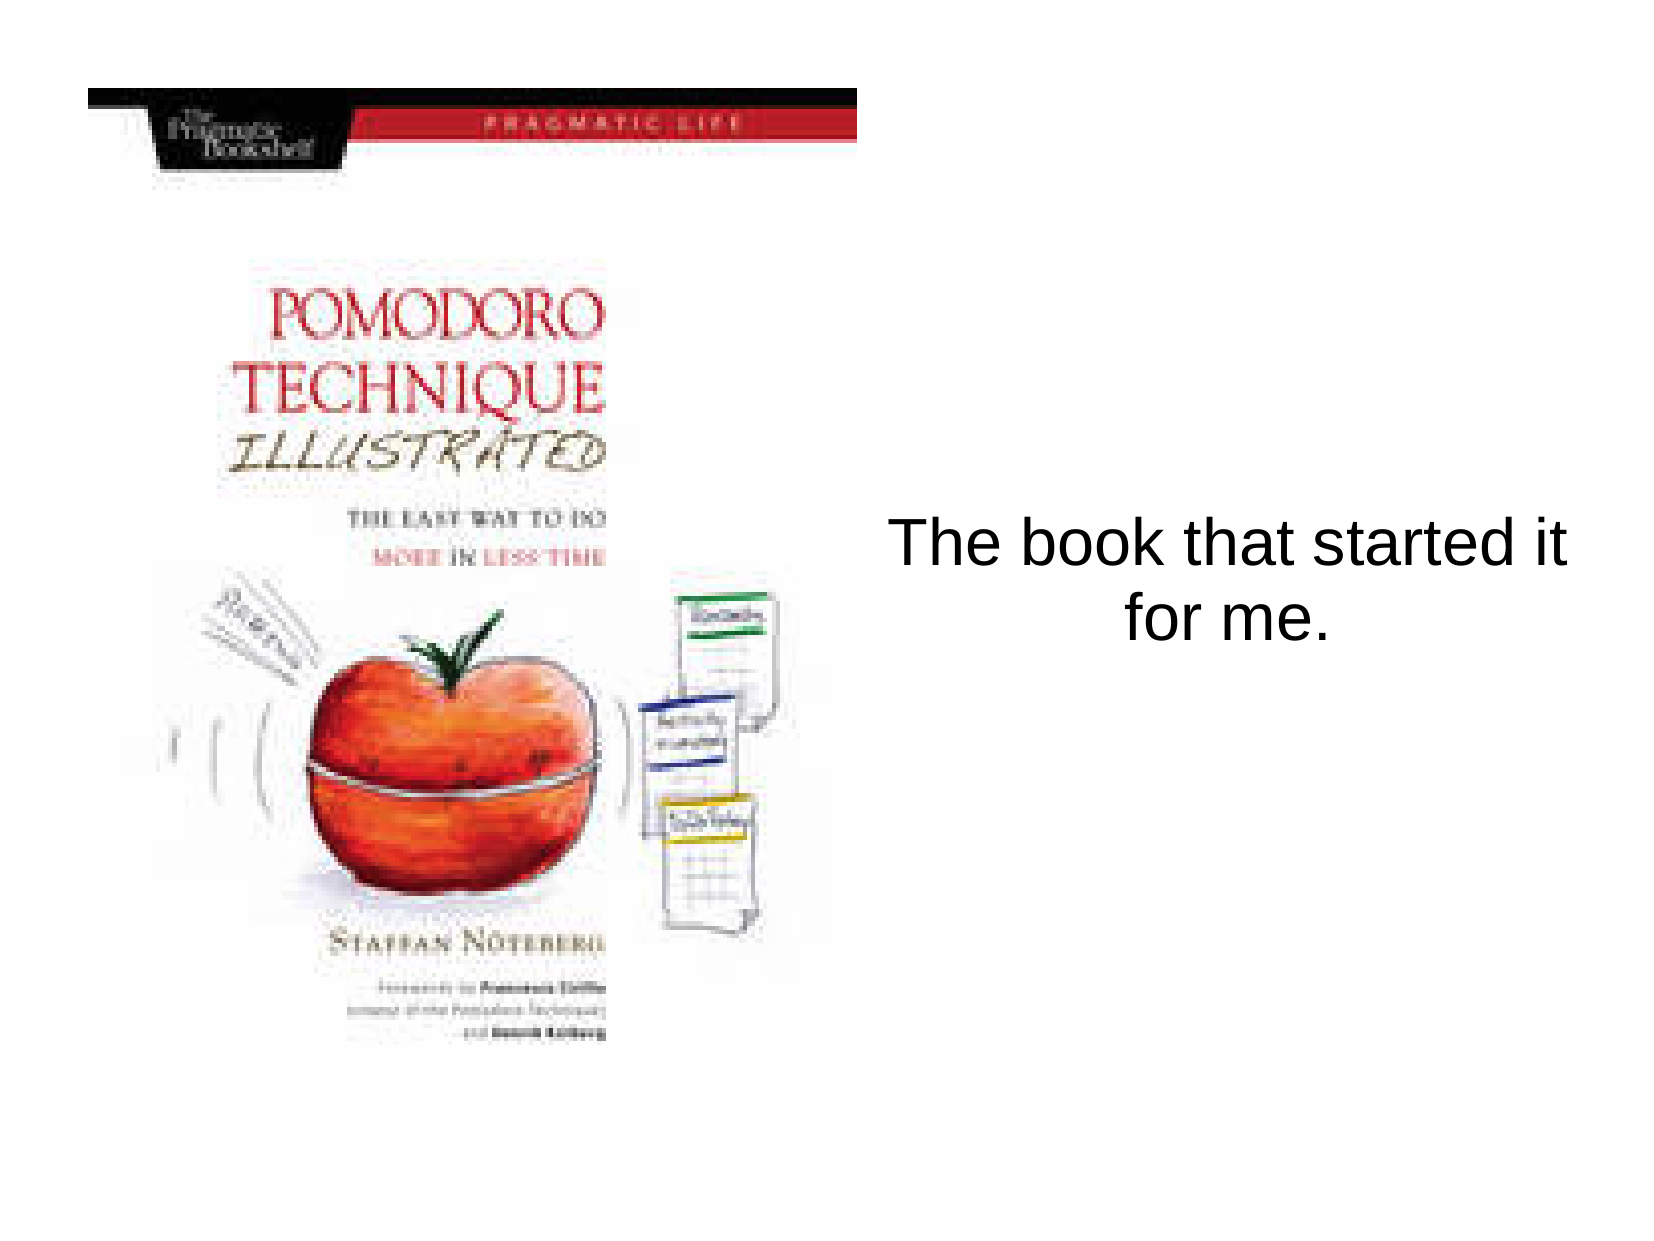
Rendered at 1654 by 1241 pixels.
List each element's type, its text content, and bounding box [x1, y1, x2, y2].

subtitle The book that started it for me. [885, 59, 1571, 1102]
picture [88, 88, 857, 1063]
